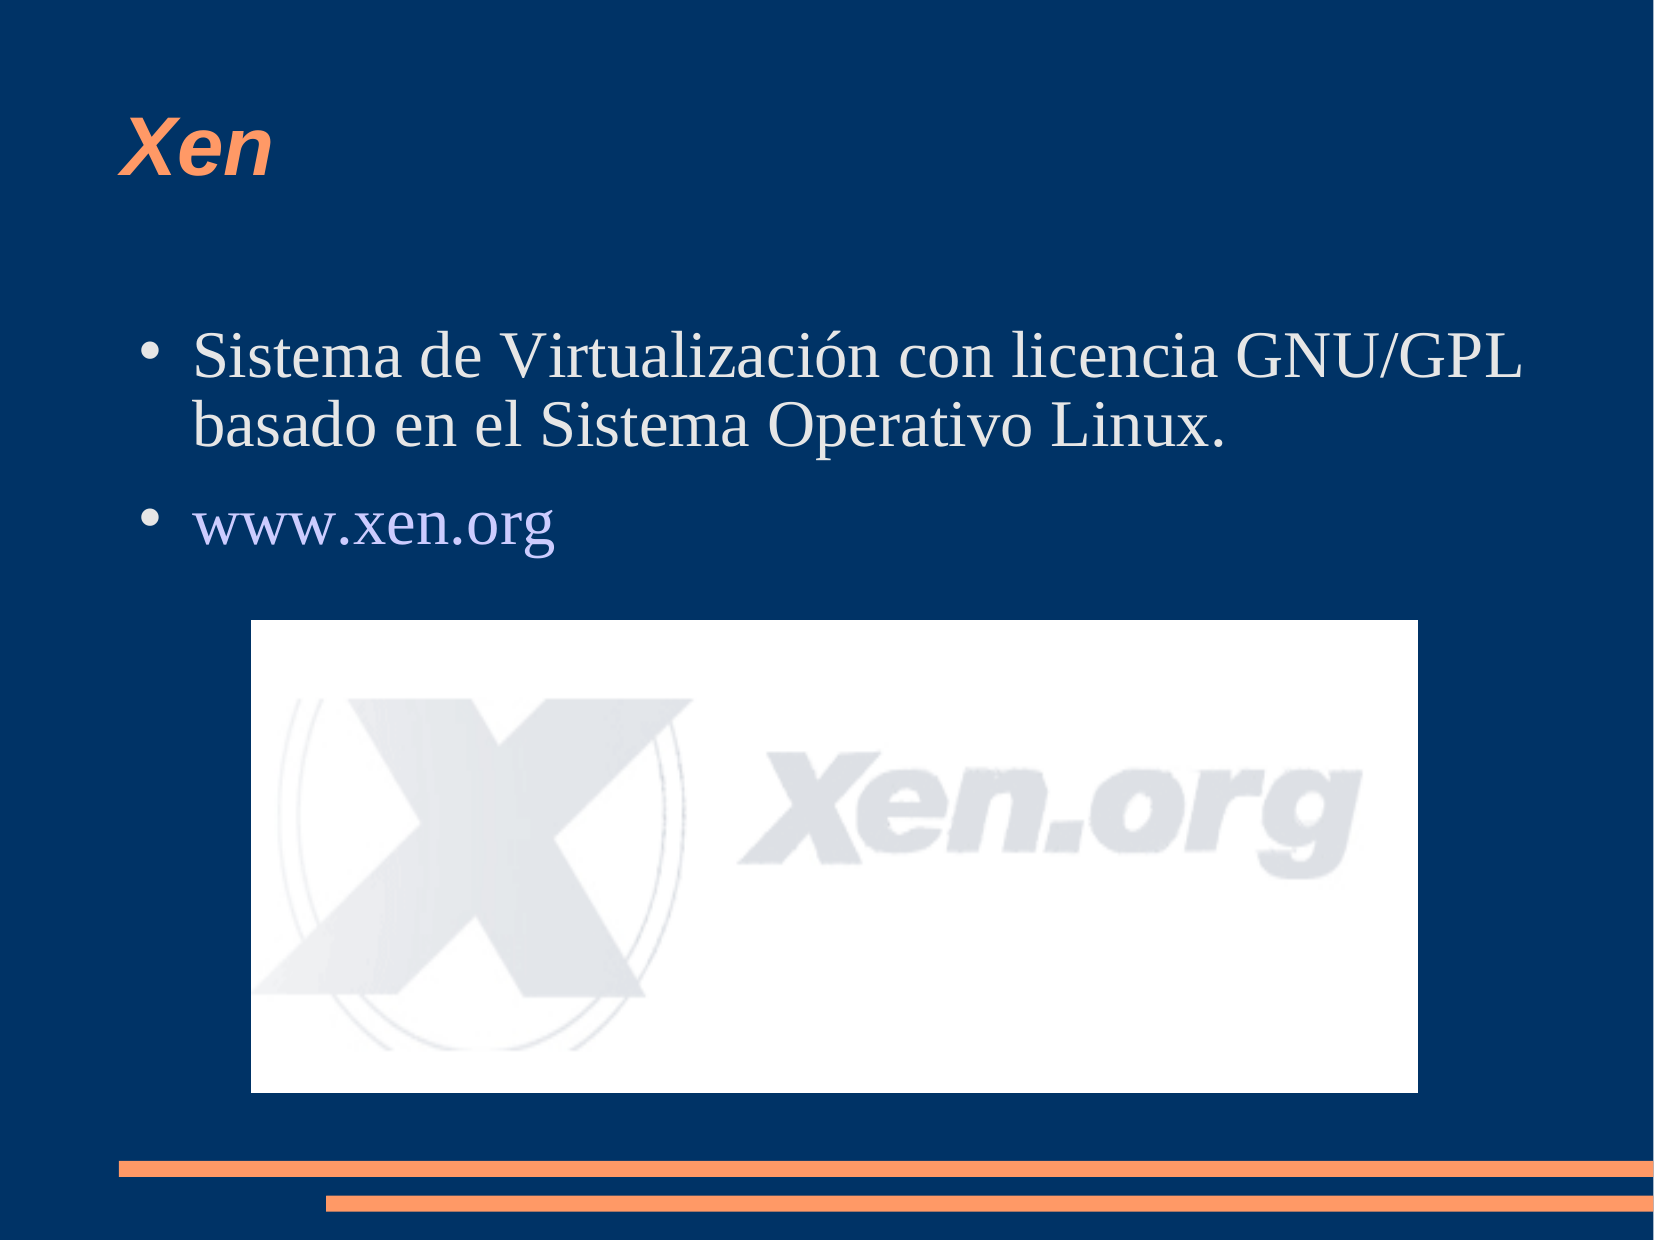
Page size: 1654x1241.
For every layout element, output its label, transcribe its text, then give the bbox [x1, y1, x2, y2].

list Sistema de Virtualización con licencia GNU/GPL basado en el Sistema Operativo Linux. www.xen.org [121, 322, 1561, 1133]
title Xen [121, 46, 1534, 254]
picture [251, 620, 1418, 1093]
